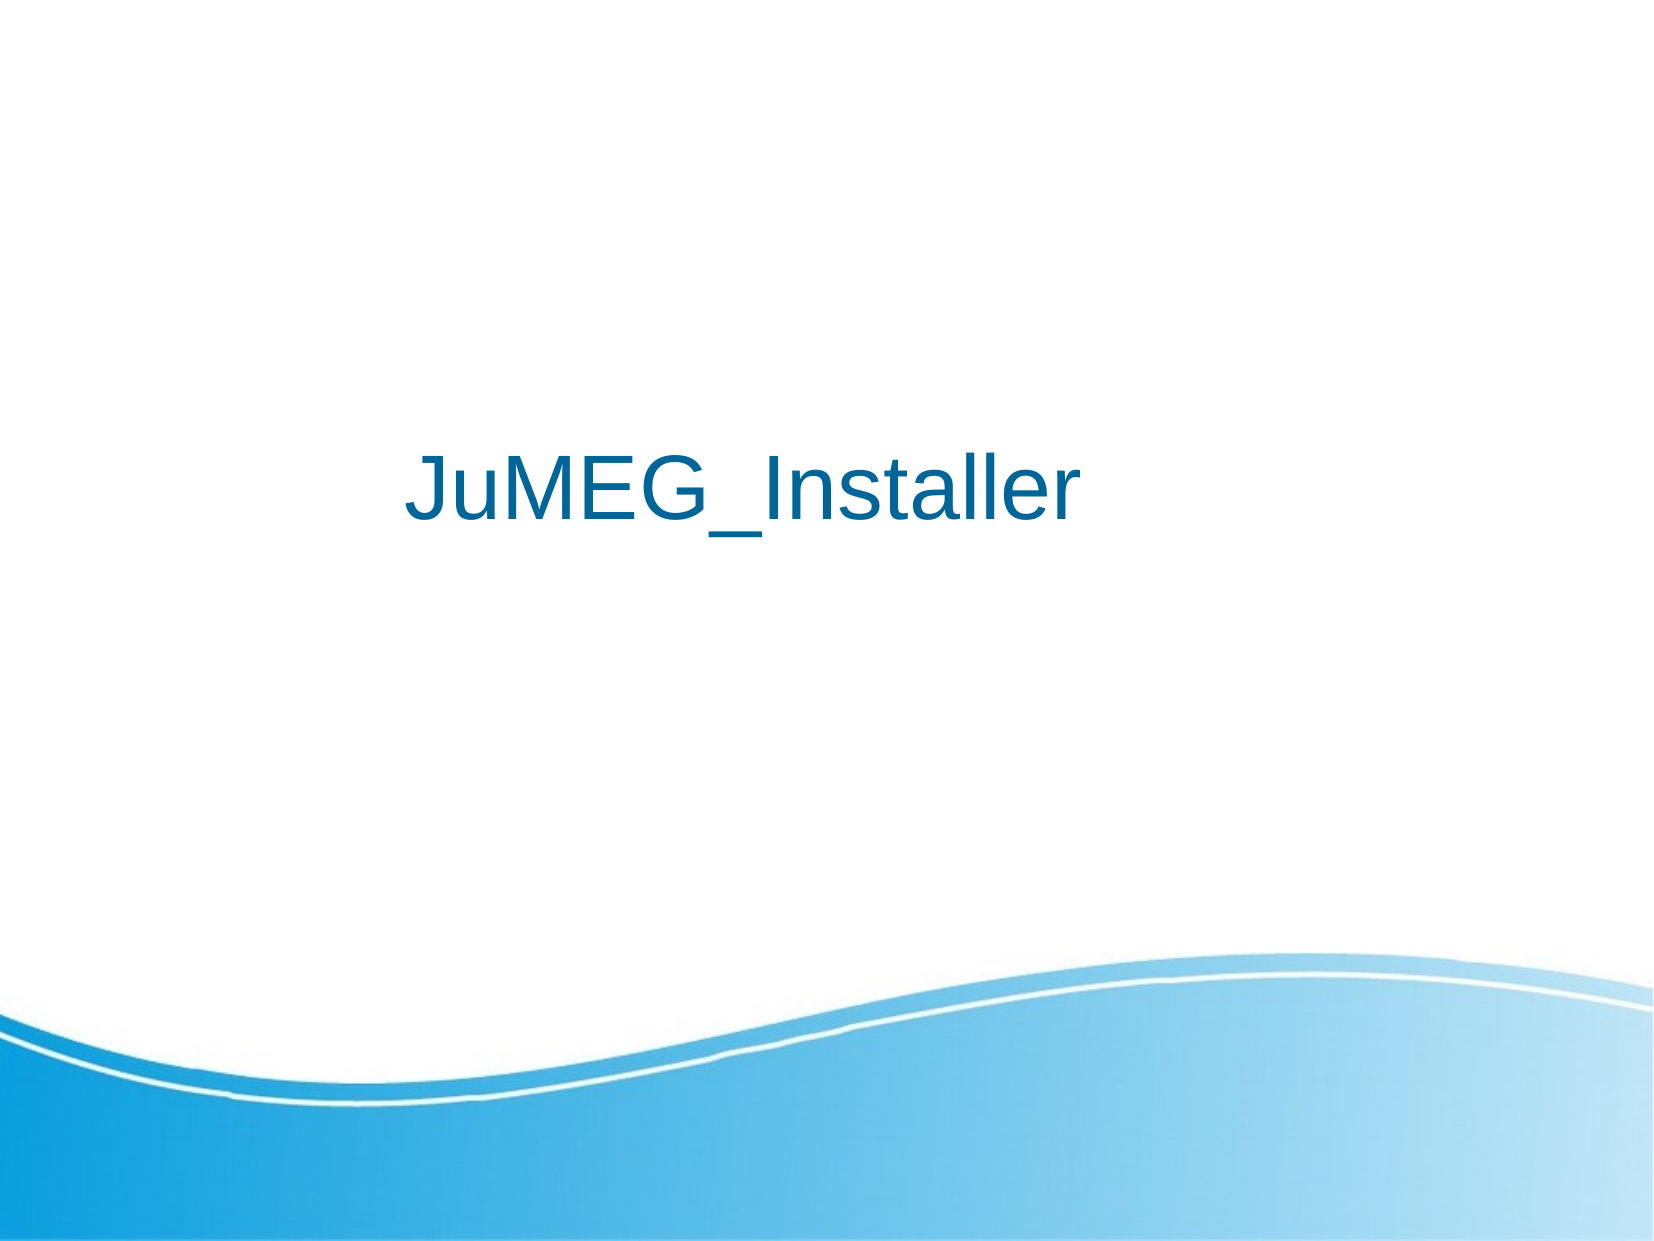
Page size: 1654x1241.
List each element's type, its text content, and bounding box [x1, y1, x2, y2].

title JuMEG_Installer [0, 384, 1489, 592]
picture [0, 952, 1654, 1241]
